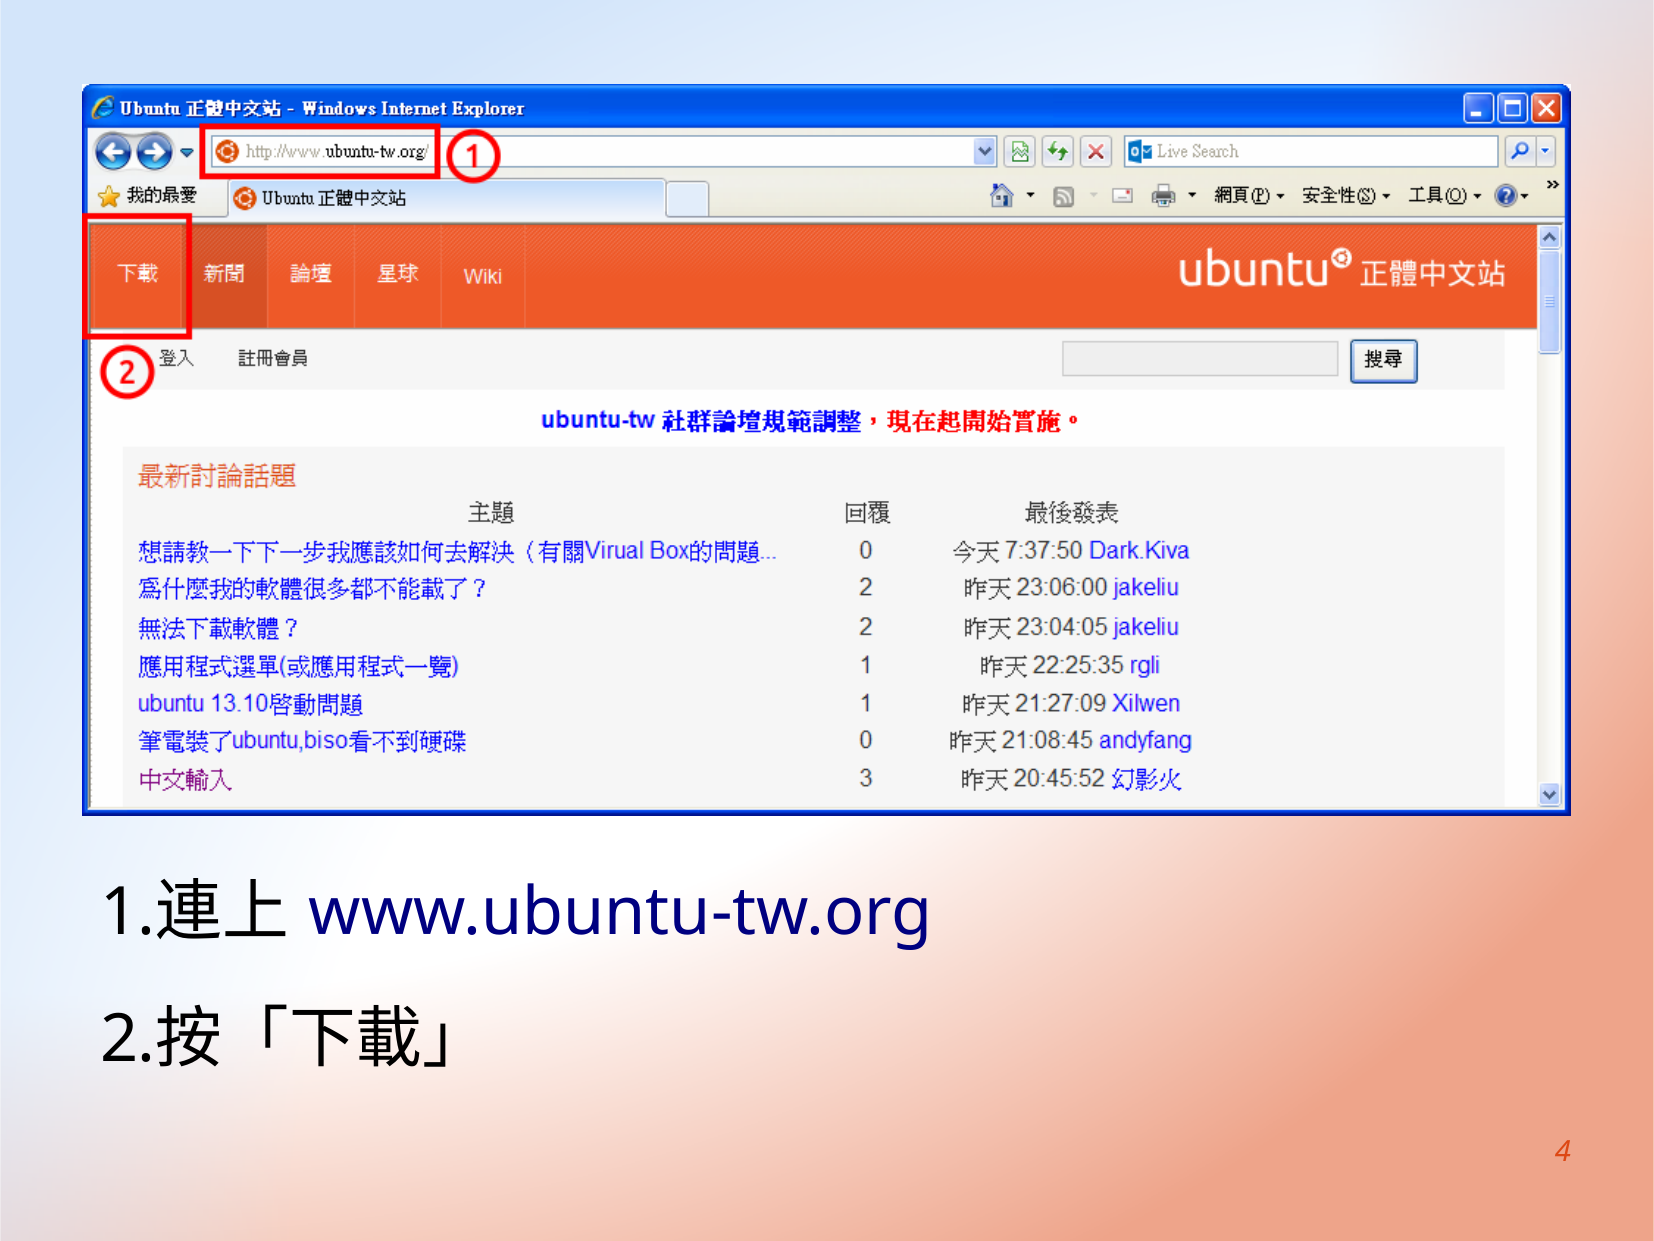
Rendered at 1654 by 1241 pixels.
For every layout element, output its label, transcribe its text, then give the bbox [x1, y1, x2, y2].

picture [0, 0, 1654, 1241]
list 連上www.ubuntu-tw.org 按「下載」 [82, 857, 1571, 1201]
